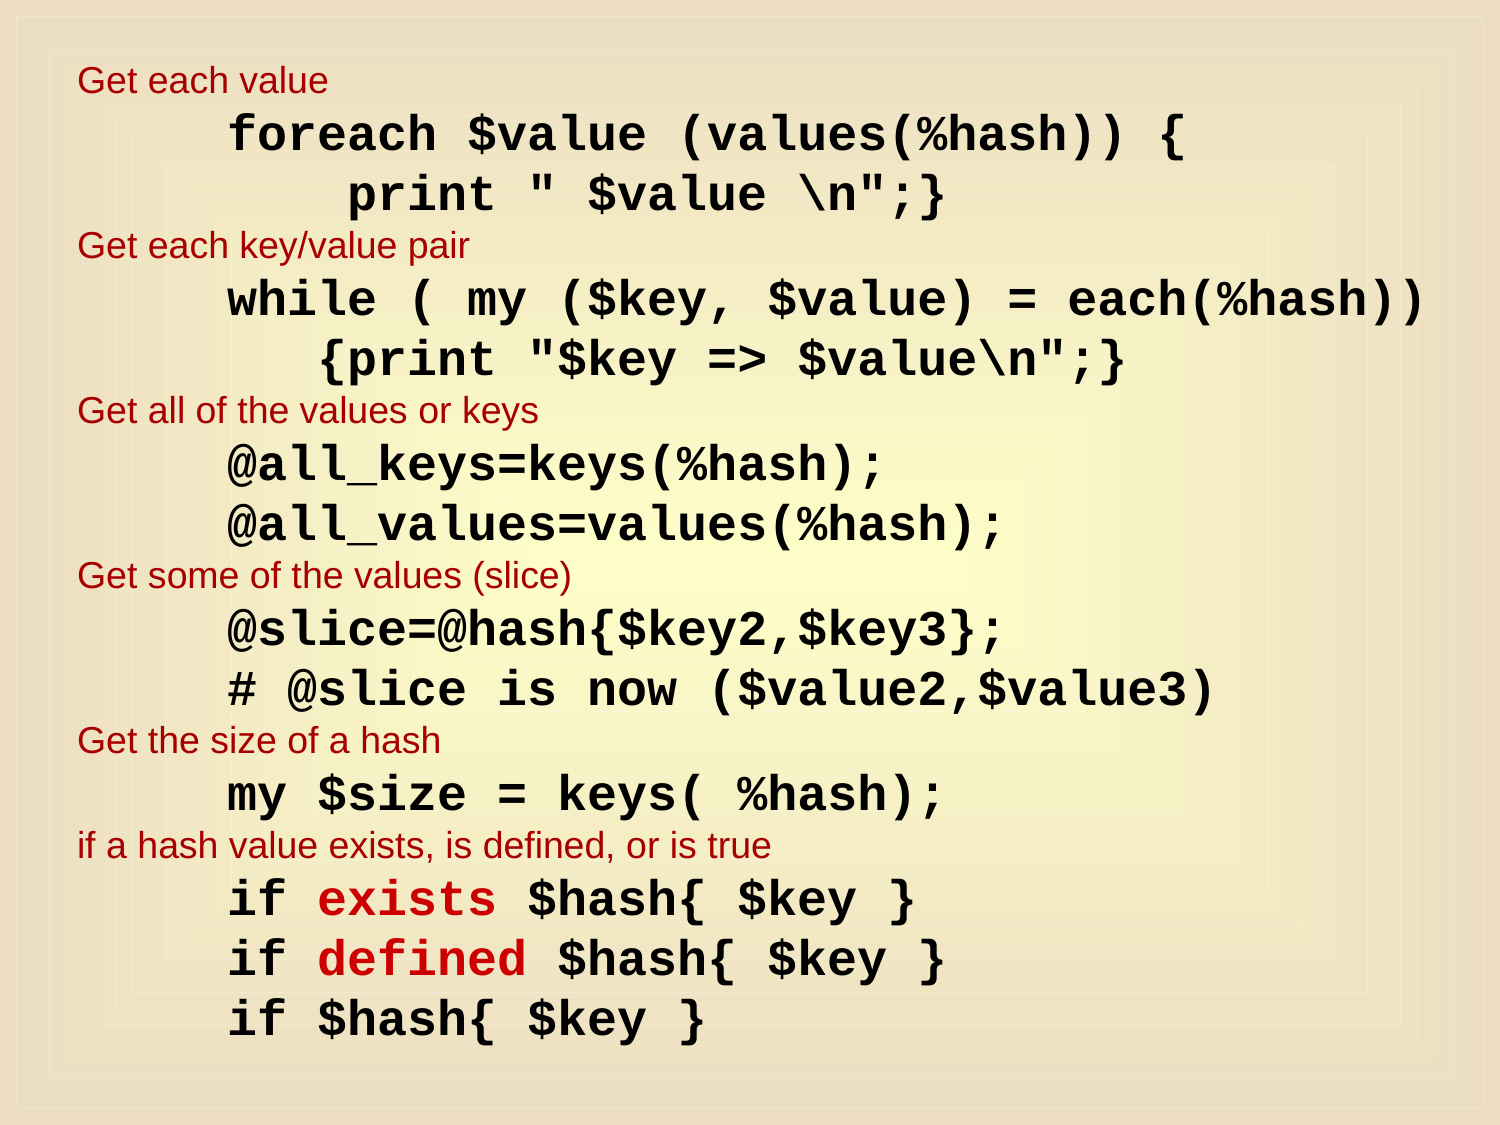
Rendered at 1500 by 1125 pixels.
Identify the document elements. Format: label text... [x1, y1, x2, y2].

text_box Get each value foreach $value (values(%hash)) { print " $value \n";} Get each key/value pair while ( my ($key, $value) = each(%hash)) {print "$key => $value\n";} Get all of the values or keys @all_keys=keys(%hash); @all_values=values(%hash); Get some of the values (slice) @slice=@hash{$key2,$key3}; # @slice is now ($value2,$value3) Get the size of a hash my $size = keys( %hash); if a hash value exists, is defined, or is true if exists $hash{ $key } if defined $hash{ $key } if $hash{ $key } [62, 48, 1450, 1054]
